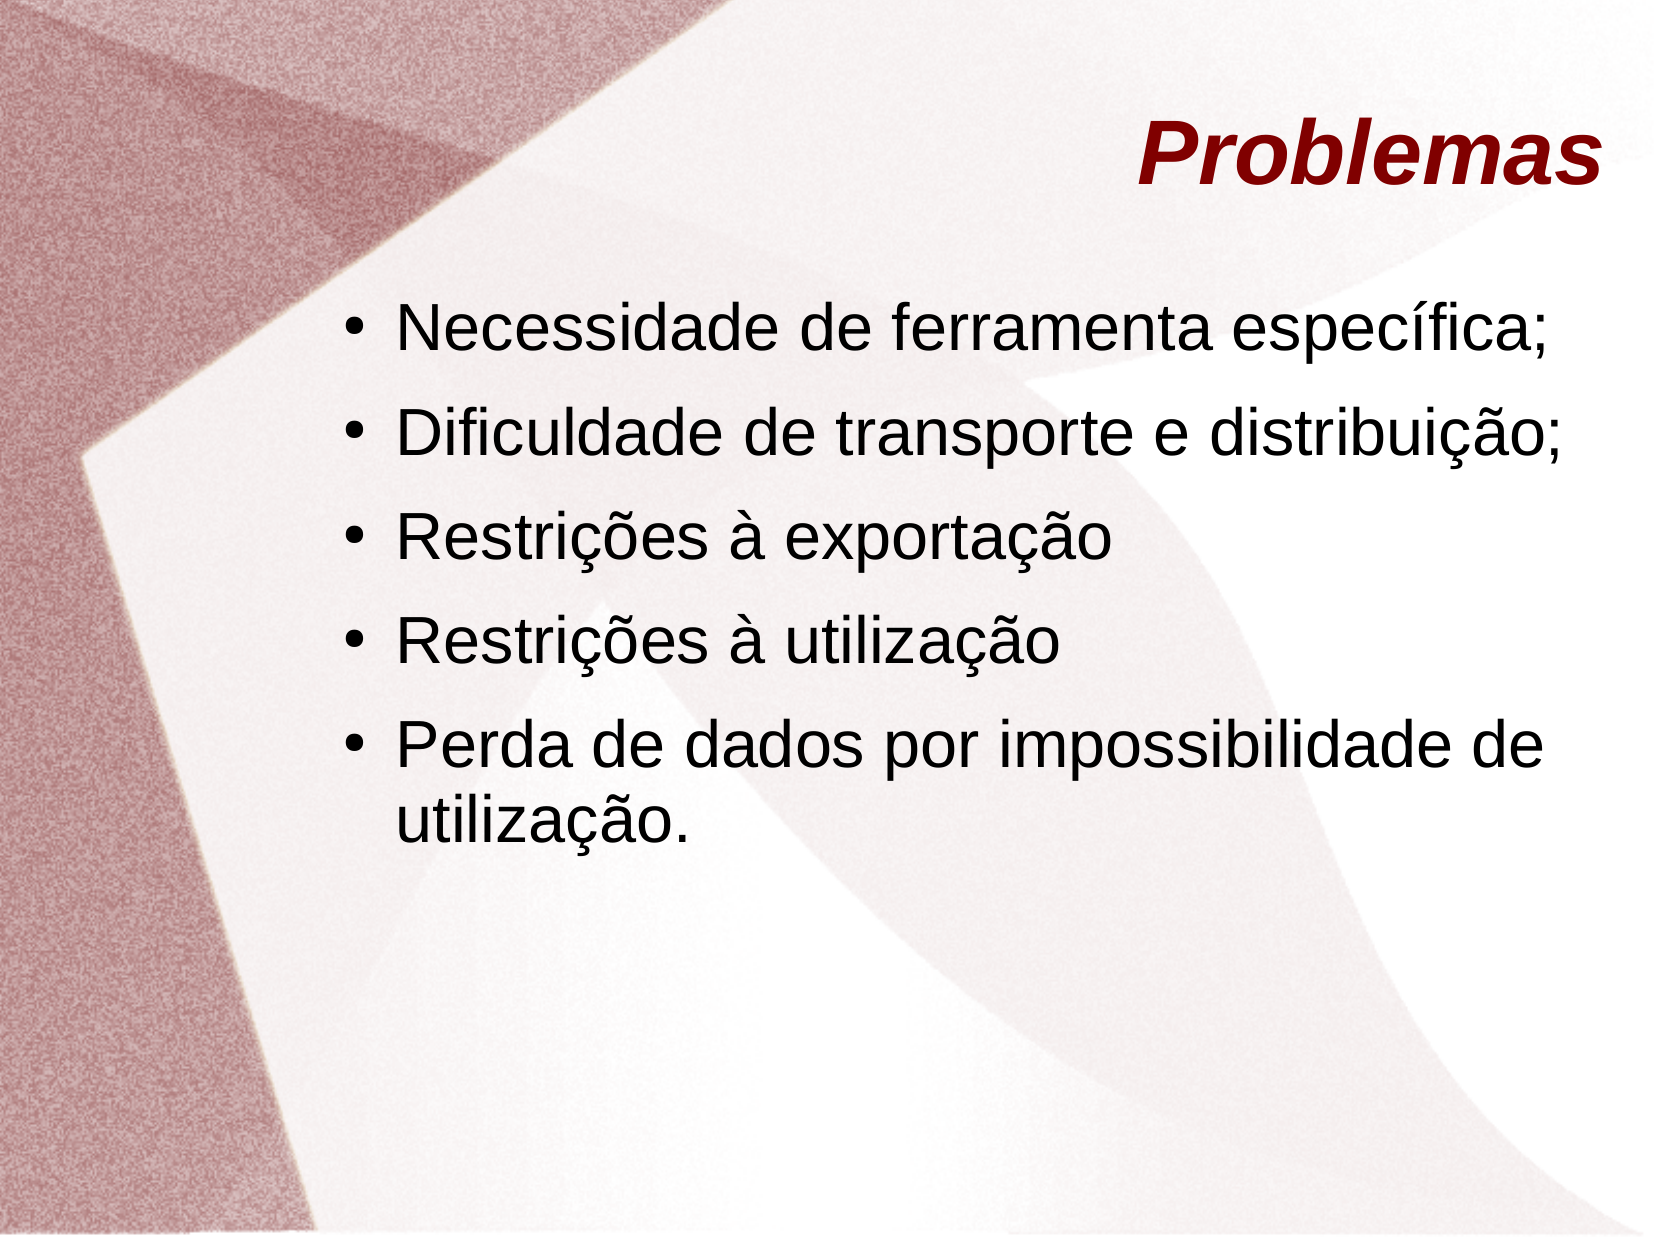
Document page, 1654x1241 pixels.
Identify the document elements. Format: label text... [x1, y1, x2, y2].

title Problemas [596, 56, 1607, 250]
list Necessidade de ferramenta específica; Dificuldade de transporte e distribuição; Restrições à exportação Restrições à utilização Perda de dados por impossibilidade de utilização. [324, 290, 1601, 901]
picture [0, 0, 1654, 1241]
